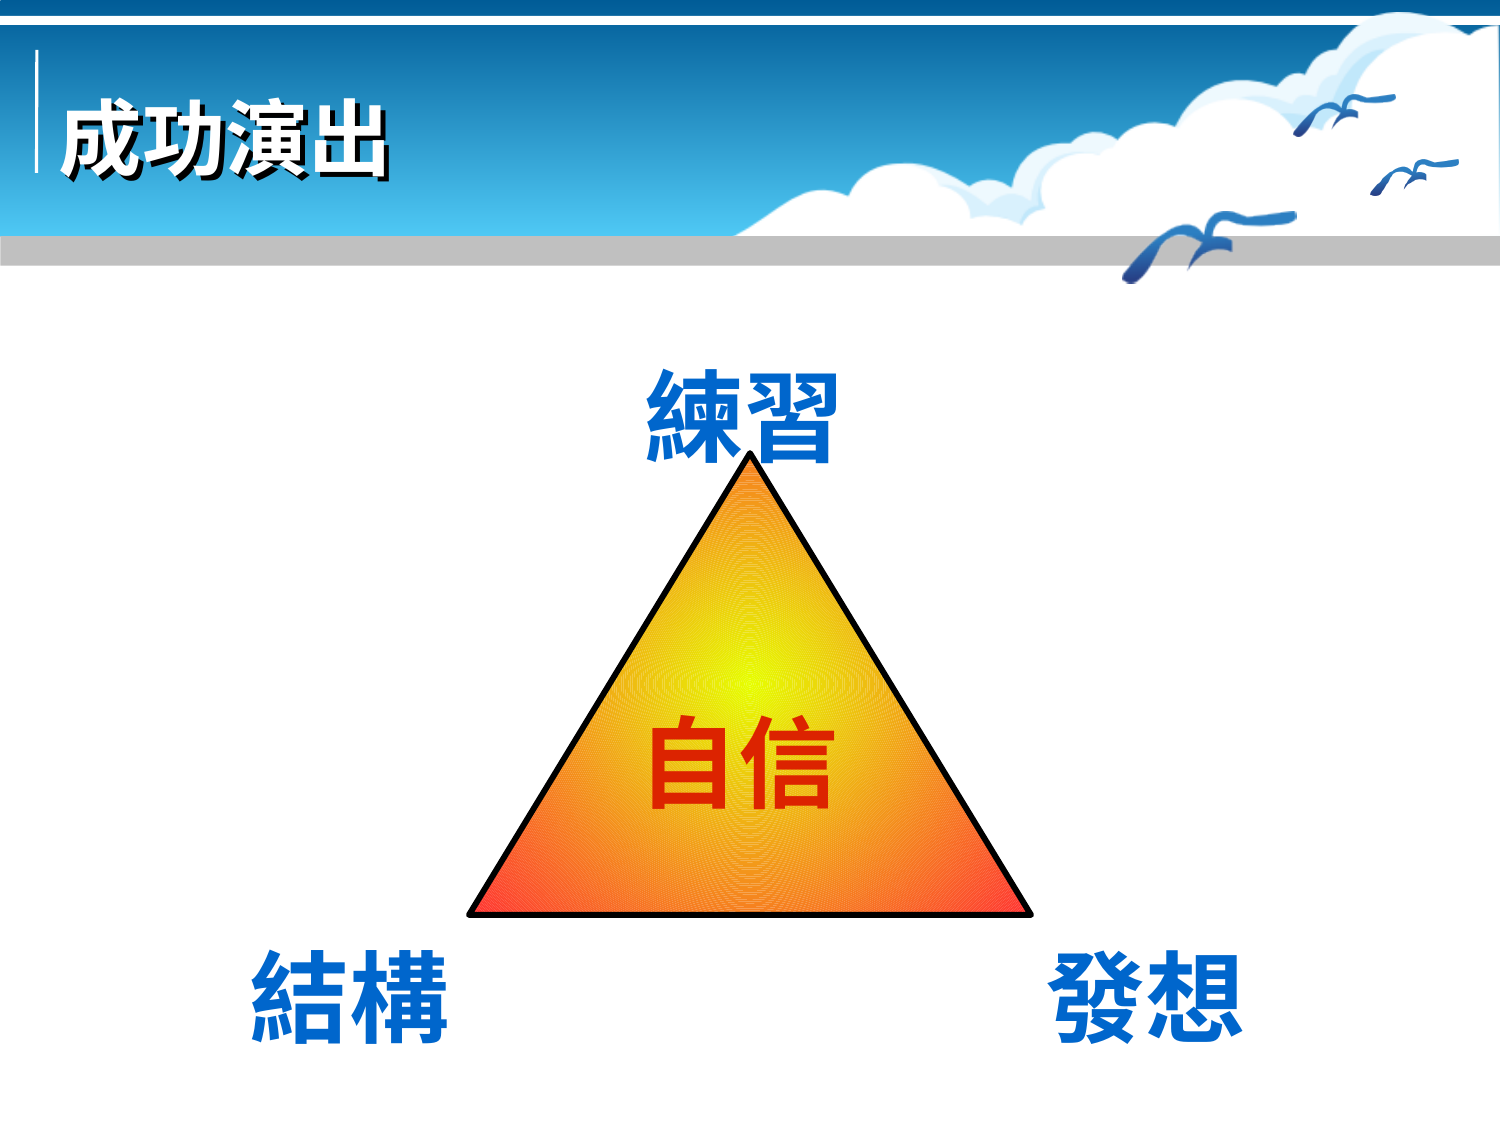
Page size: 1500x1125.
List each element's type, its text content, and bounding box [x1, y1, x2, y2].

text_box 發想 [1031, 912, 1330, 1032]
text_box 自信 [624, 676, 920, 797]
title 成功演出 [59, 86, 1465, 186]
picture [730, 12, 1500, 284]
text_box [470, 453, 1031, 915]
text_box 結構 [234, 912, 534, 1032]
text_box 練習 [629, 331, 918, 451]
